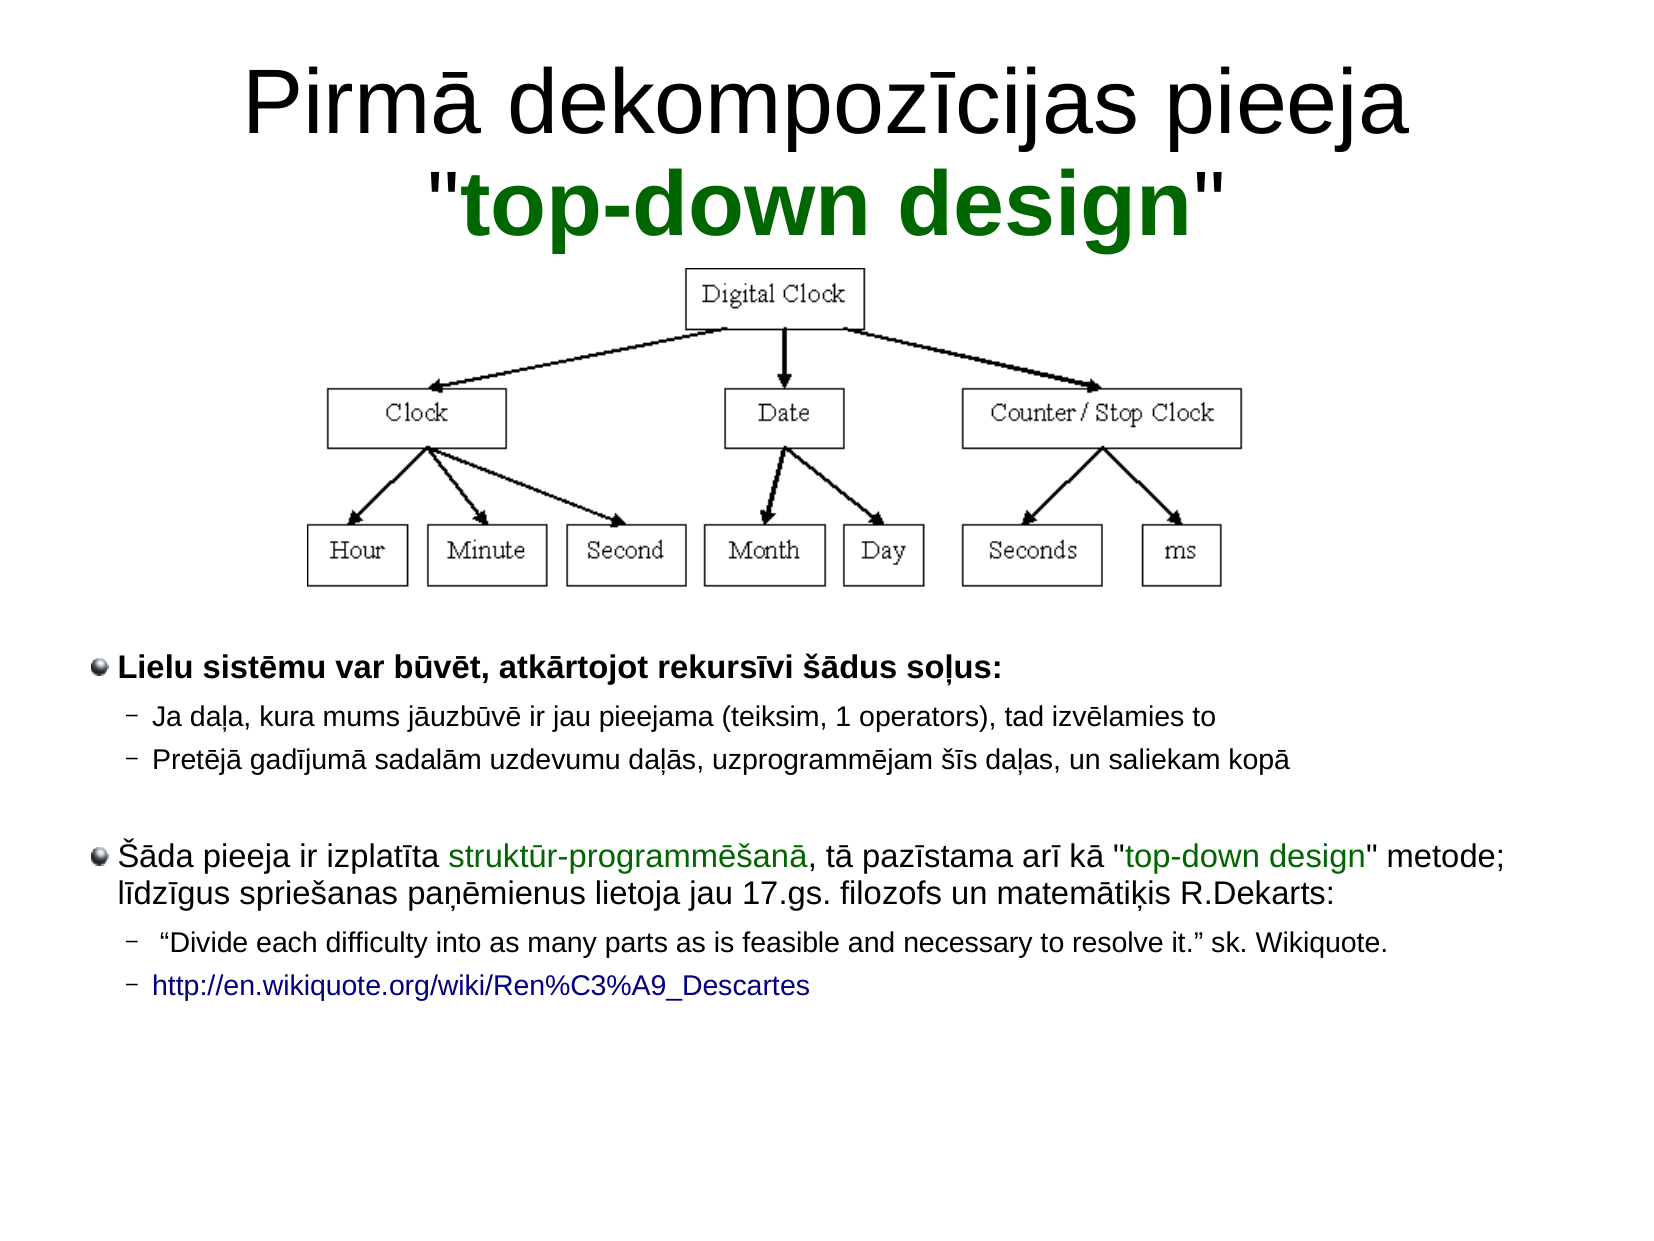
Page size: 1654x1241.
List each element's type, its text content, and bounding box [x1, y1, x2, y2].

list Lielu sistēmu var būvēt, atkārtojot rekursīvi šādus soļus: Ja daļa, kura mums jāuzbūvē ir jau pieejama (teiksim, 1 operators), tad izvēlamies to Pretējā gadījumā sadalām uzdevumu daļās, uzprogrammējam šīs daļas, un saliekam kopā Šāda pieeja ir izplatīta struktūr-programmēšanā, tā pazīstama arī kā "top-down design" metode; līdzīgus spriešanas paņēmienus lietoja jau 17.gs. filozofs un matemātiķis R.Dekarts: “Divide each difficulty into as many parts as is feasible and necessary to resolve it.” sk. Wikiquote. http://en.wikiquote.org/wiki/Ren%C3%A9_Descartes [82, 290, 1538, 1010]
picture [307, 268, 1261, 626]
title Pirmā dekompozīcijas pieeja "top-down design" [82, 49, 1571, 257]
